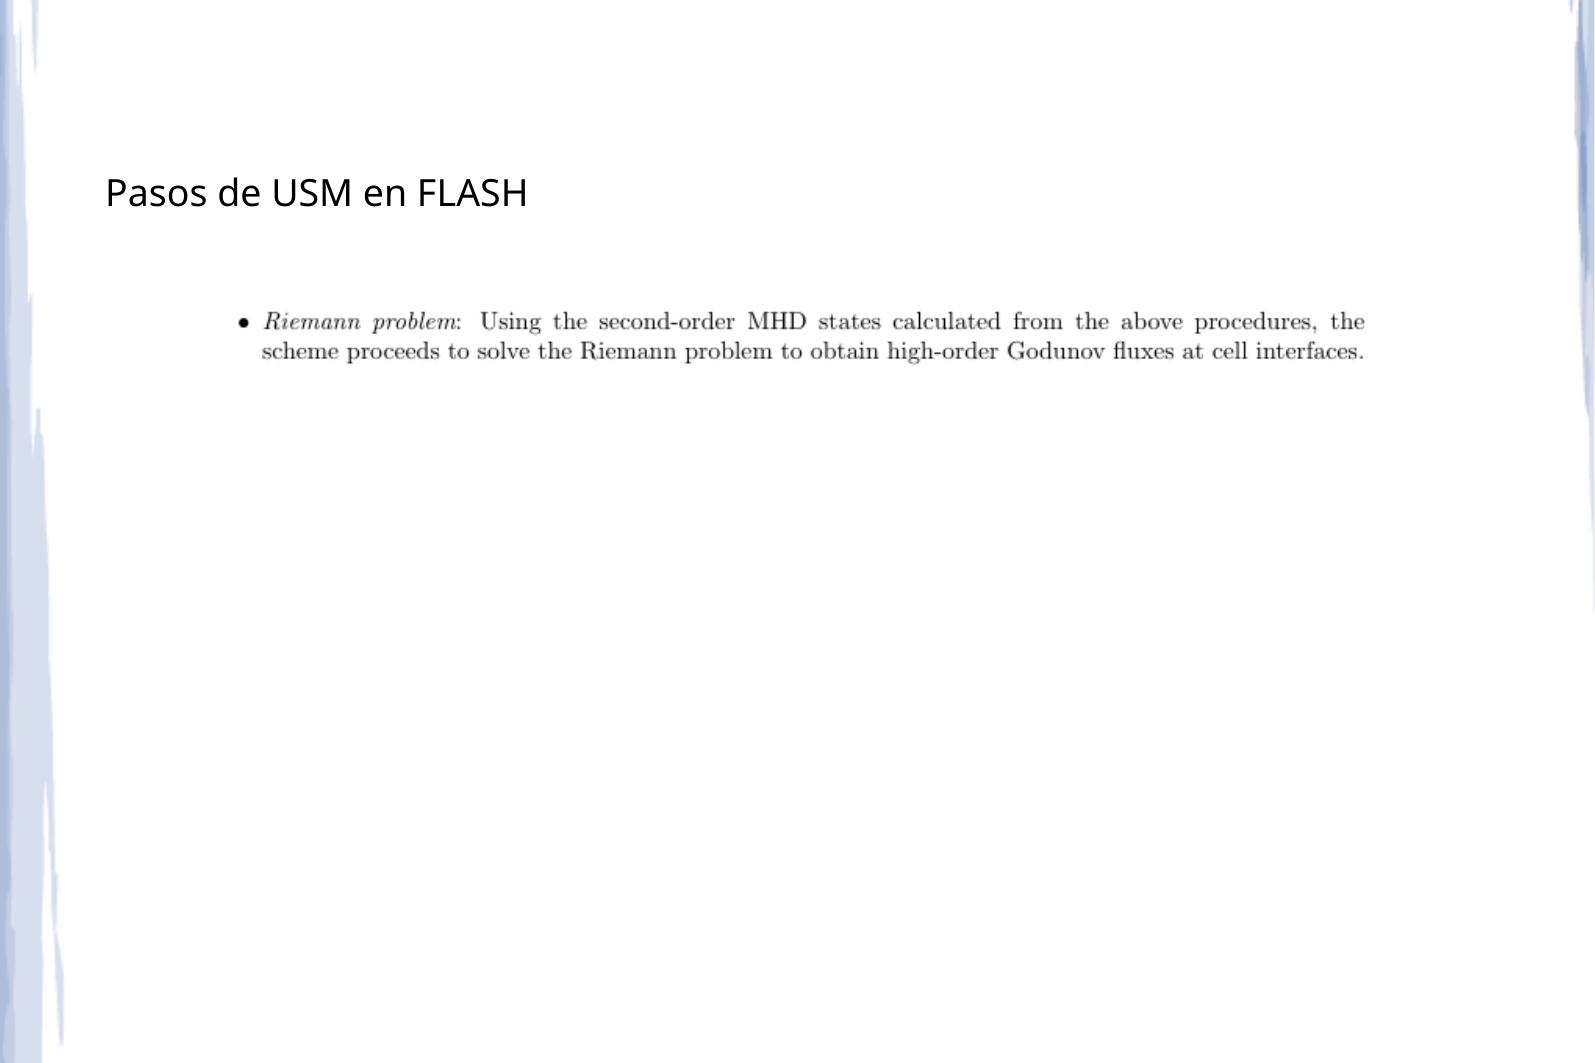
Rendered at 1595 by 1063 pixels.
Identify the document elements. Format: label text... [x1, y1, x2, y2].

picture [0, 0, 1595, 1063]
list Pasos de USM en FLASH [105, 166, 1506, 237]
